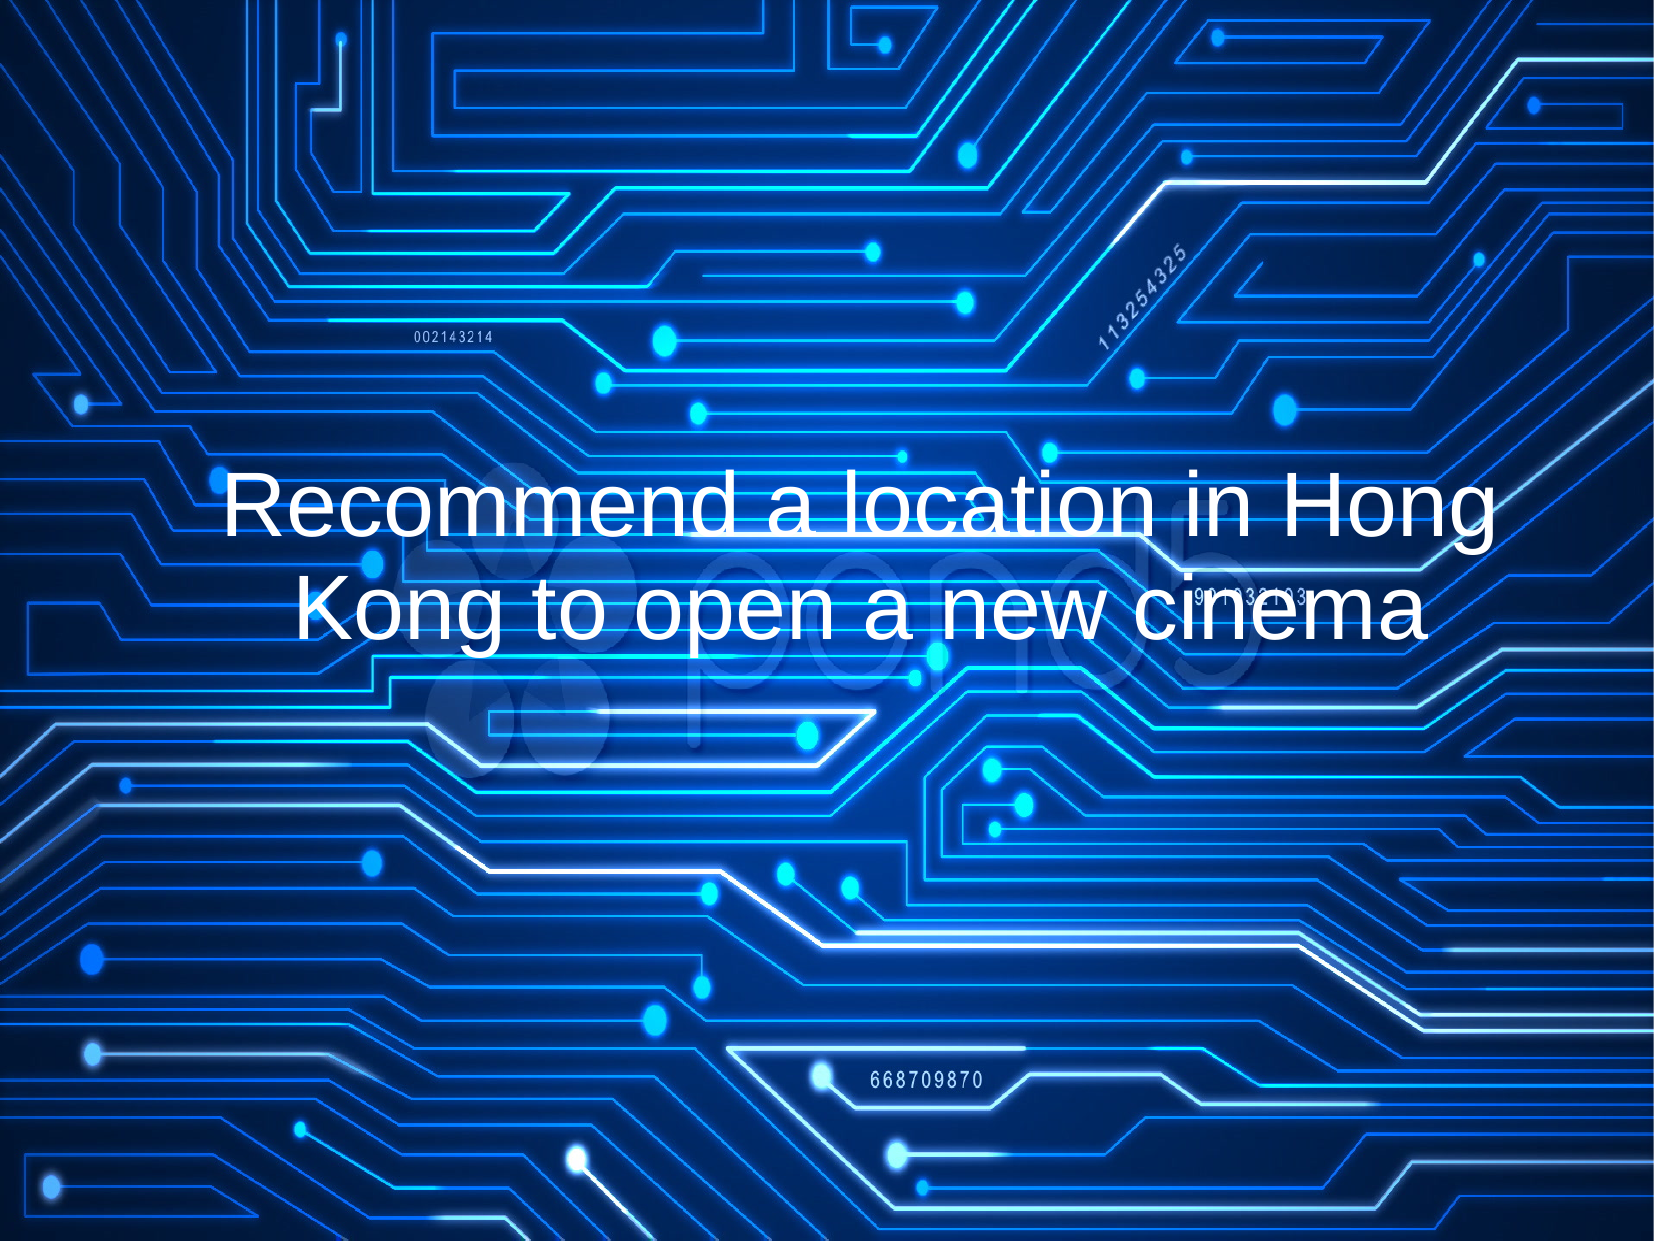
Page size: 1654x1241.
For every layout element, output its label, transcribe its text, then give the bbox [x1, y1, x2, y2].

title Recommend a location in Hong Kong to open a new cinema [116, 452, 1606, 661]
picture [0, 0, 1654, 1241]
